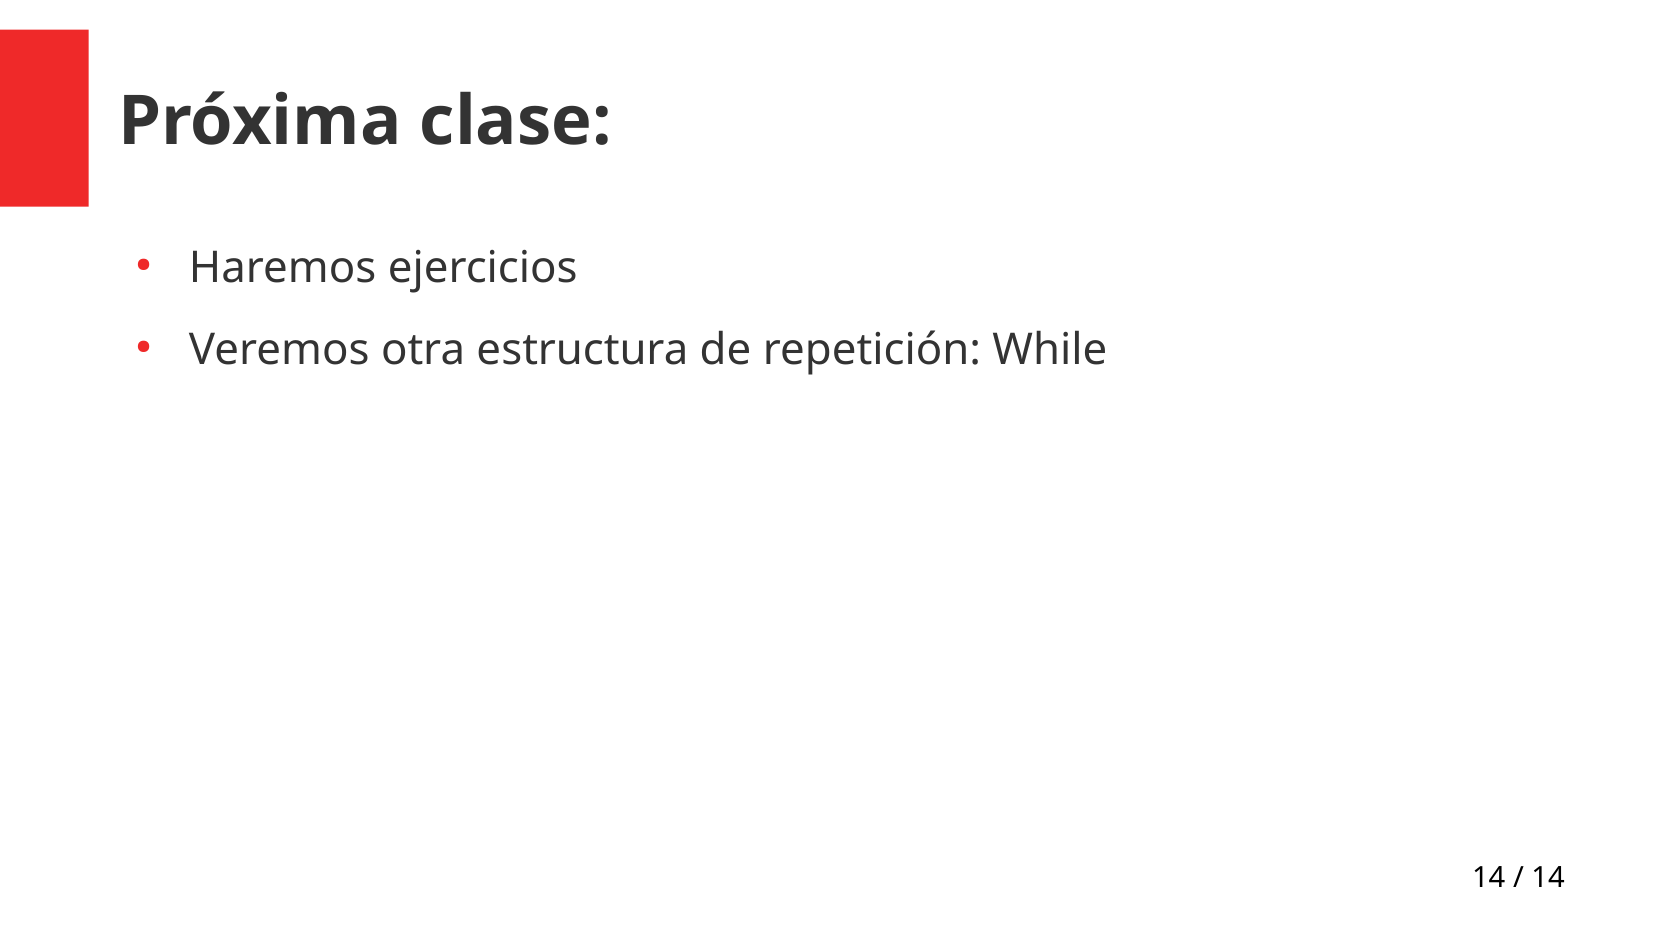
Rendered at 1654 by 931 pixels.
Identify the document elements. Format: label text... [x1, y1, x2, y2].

list Haremos ejercicios Veremos otra estructura de repetición: While [118, 236, 1595, 798]
title Próxima clase: [118, 29, 1595, 207]
